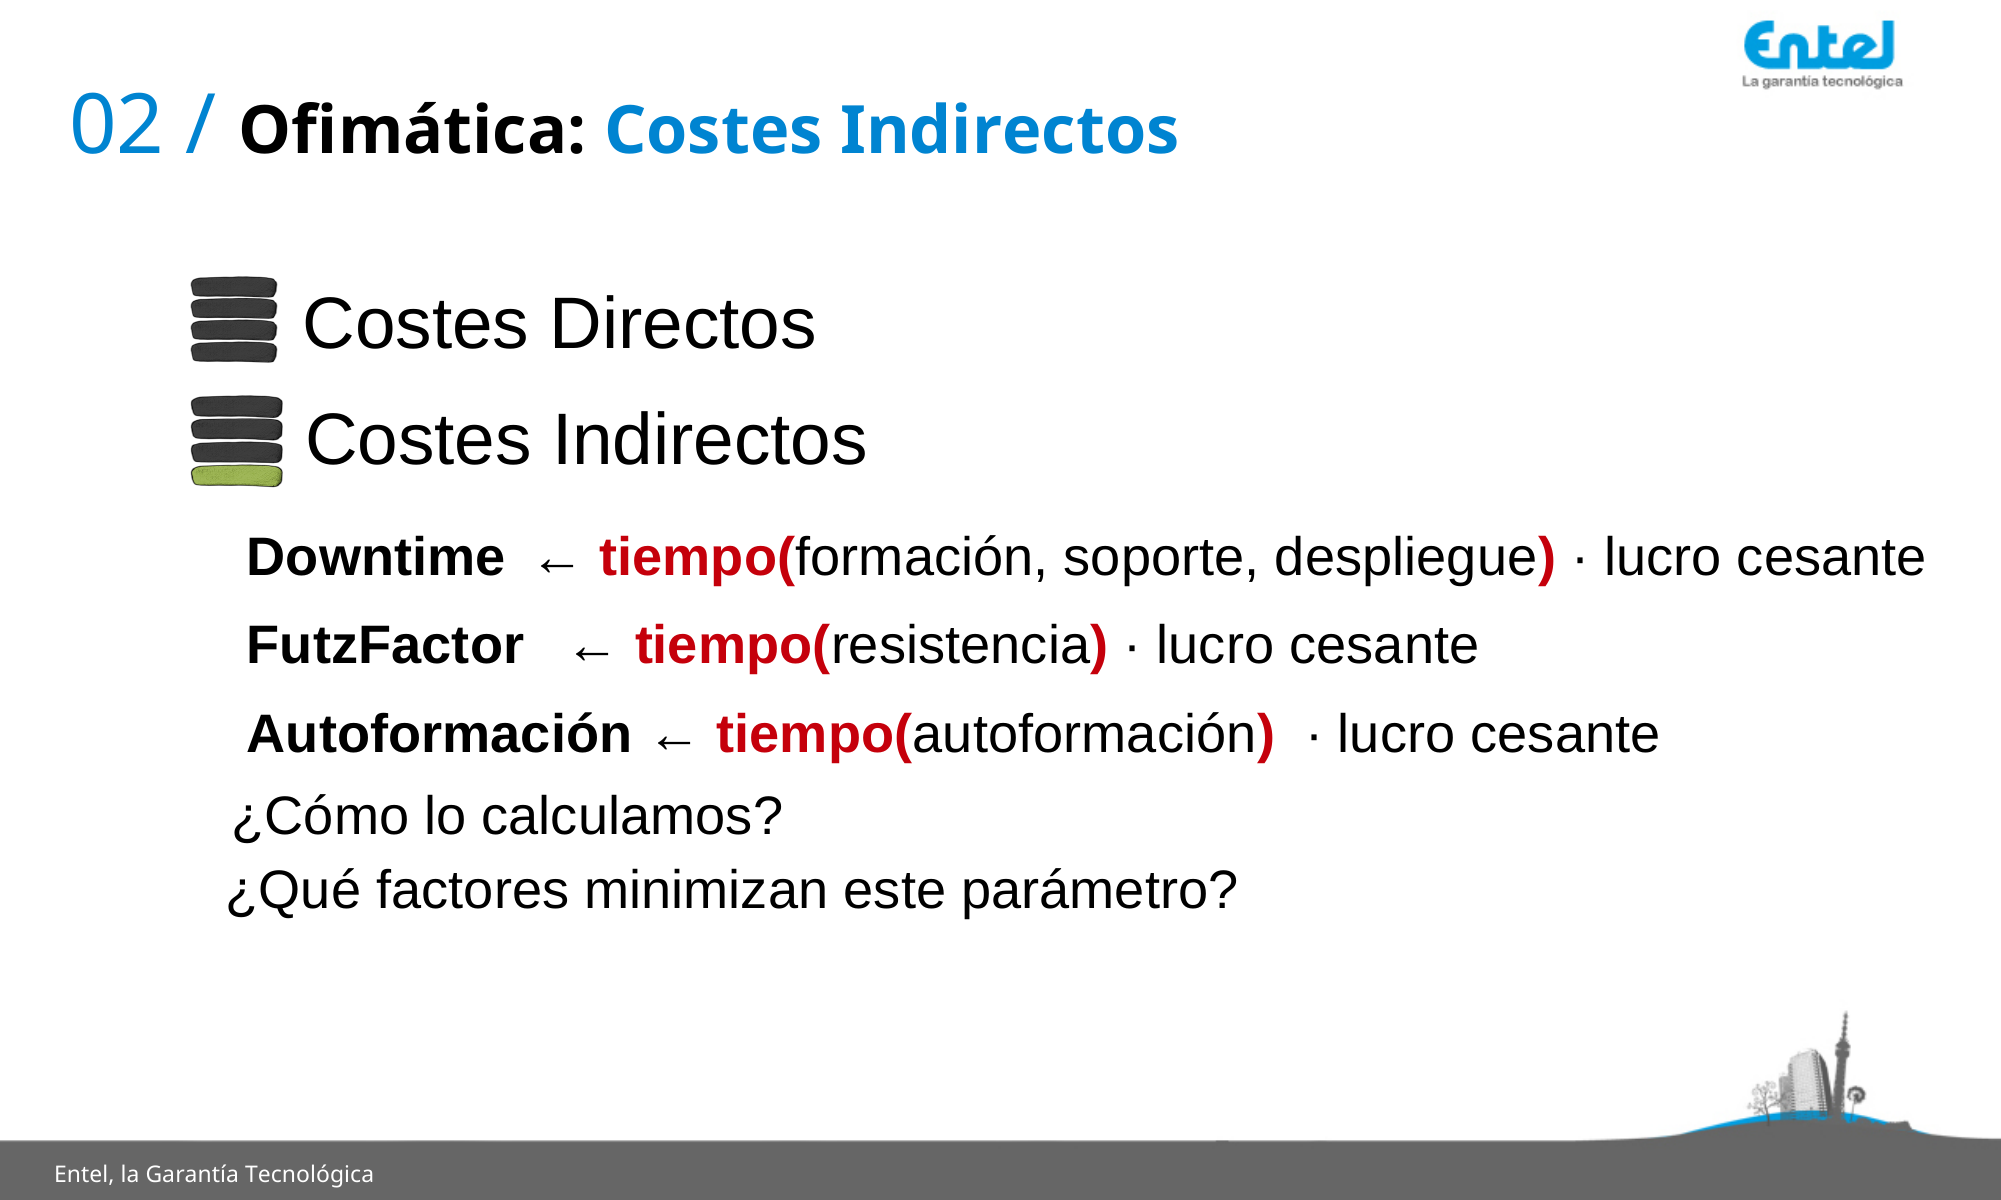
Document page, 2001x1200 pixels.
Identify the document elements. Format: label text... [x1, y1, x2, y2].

text_box Autoformación [232, 691, 649, 771]
text_box FutzFactor [232, 602, 540, 683]
text_box Costes Indirectos [296, 383, 884, 487]
text_box Downtime [232, 513, 522, 594]
text_box ← tiempo(autoformación) · lucro cesante [649, 691, 1674, 771]
picture [0, 0, 2001, 1200]
text_box Costes Directos [290, 268, 833, 371]
text_box ¿Cómo lo calculamos? [216, 773, 815, 854]
text_box Entel, la Garantía Tecnológica [39, 1137, 966, 1198]
text_box ← tiempo(formación, soporte, despliegue) · lucro cesante [522, 513, 1940, 594]
text_box 02 / Ofimática: Costes Indirectos [51, 61, 1625, 202]
text_box ← tiempo(resistencia) · lucro cesante [550, 602, 1492, 683]
text_box ¿Qué factores minimizan este parámetro? [210, 847, 1270, 928]
